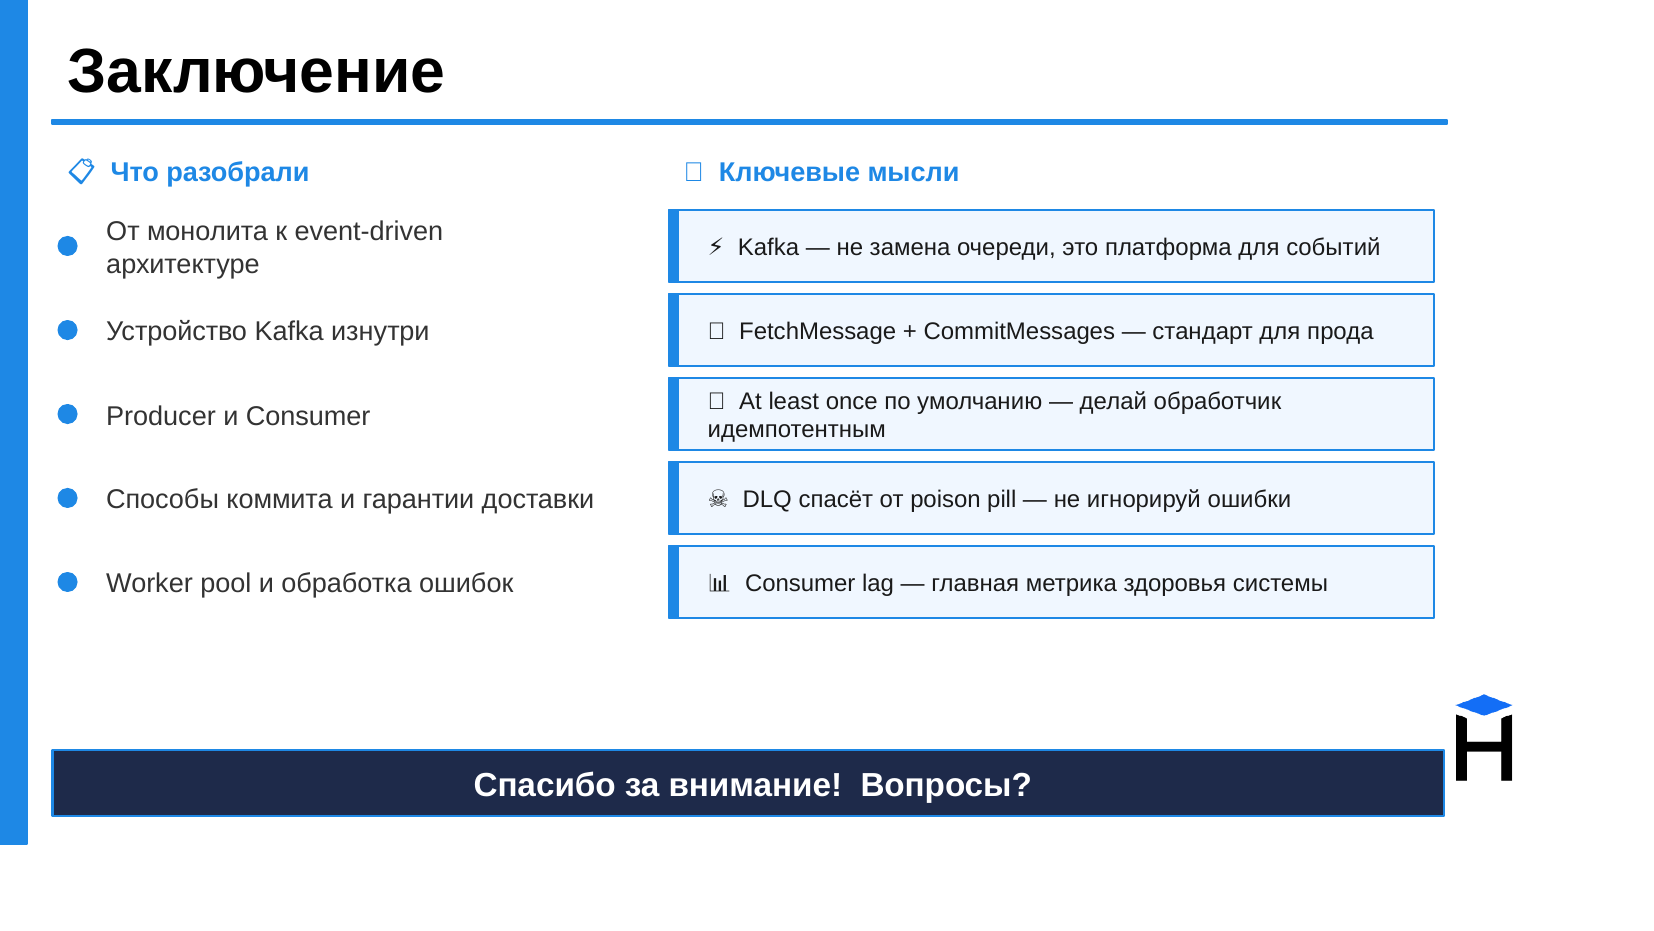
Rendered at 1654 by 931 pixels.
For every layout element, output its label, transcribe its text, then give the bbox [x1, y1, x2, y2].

text_box Спасибо за внимание! Вопросы? [77, 749, 1428, 816]
text_box [1425, 293, 1434, 366]
text_box Worker pool и обработка ошибок [91, 546, 617, 618]
text_box ⚡ Kafka — не замена очереди, это платформа для событий [693, 210, 1425, 282]
text_box [668, 210, 693, 282]
text_box 🔑 FetchMessage + CommitMessages — стандарт для прода [693, 293, 1425, 366]
text_box [668, 293, 693, 366]
text_box [1425, 210, 1434, 282]
text_box [0, 0, 27, 844]
text_box [668, 461, 693, 534]
text_box [1425, 461, 1434, 534]
text_box [668, 546, 693, 618]
text_box 🔄 At least once по умолчанию — делай обработчик идемпотентным [693, 378, 1425, 450]
text_box [1425, 378, 1434, 450]
text_box [1428, 749, 1445, 816]
text_box Заключение [52, 17, 1448, 117]
text_box [58, 573, 77, 591]
text_box От монолита к event-driven архитектуре [91, 210, 617, 282]
text_box [668, 378, 693, 450]
text_box 📋 Что разобрали [52, 143, 623, 198]
picture [1455, 694, 1513, 781]
text_box [58, 321, 77, 340]
text_box Producer и Consumer [91, 378, 617, 450]
text_box [58, 405, 77, 424]
text_box [58, 236, 77, 256]
text_box [58, 488, 77, 507]
text_box [1425, 546, 1434, 618]
text_box Устройство Kafka изнутри [91, 293, 617, 366]
text_box [52, 119, 1448, 125]
text_box ☠️ DLQ спасёт от poison pill — не игнорируй ошибки [693, 461, 1425, 534]
text_box 💡 Ключевые мысли [668, 143, 1434, 198]
text_box 📊 Consumer lag — главная метрика здоровья системы [693, 546, 1425, 618]
text_box [52, 749, 77, 816]
text_box Способы коммита и гарантии доставки [91, 461, 617, 534]
